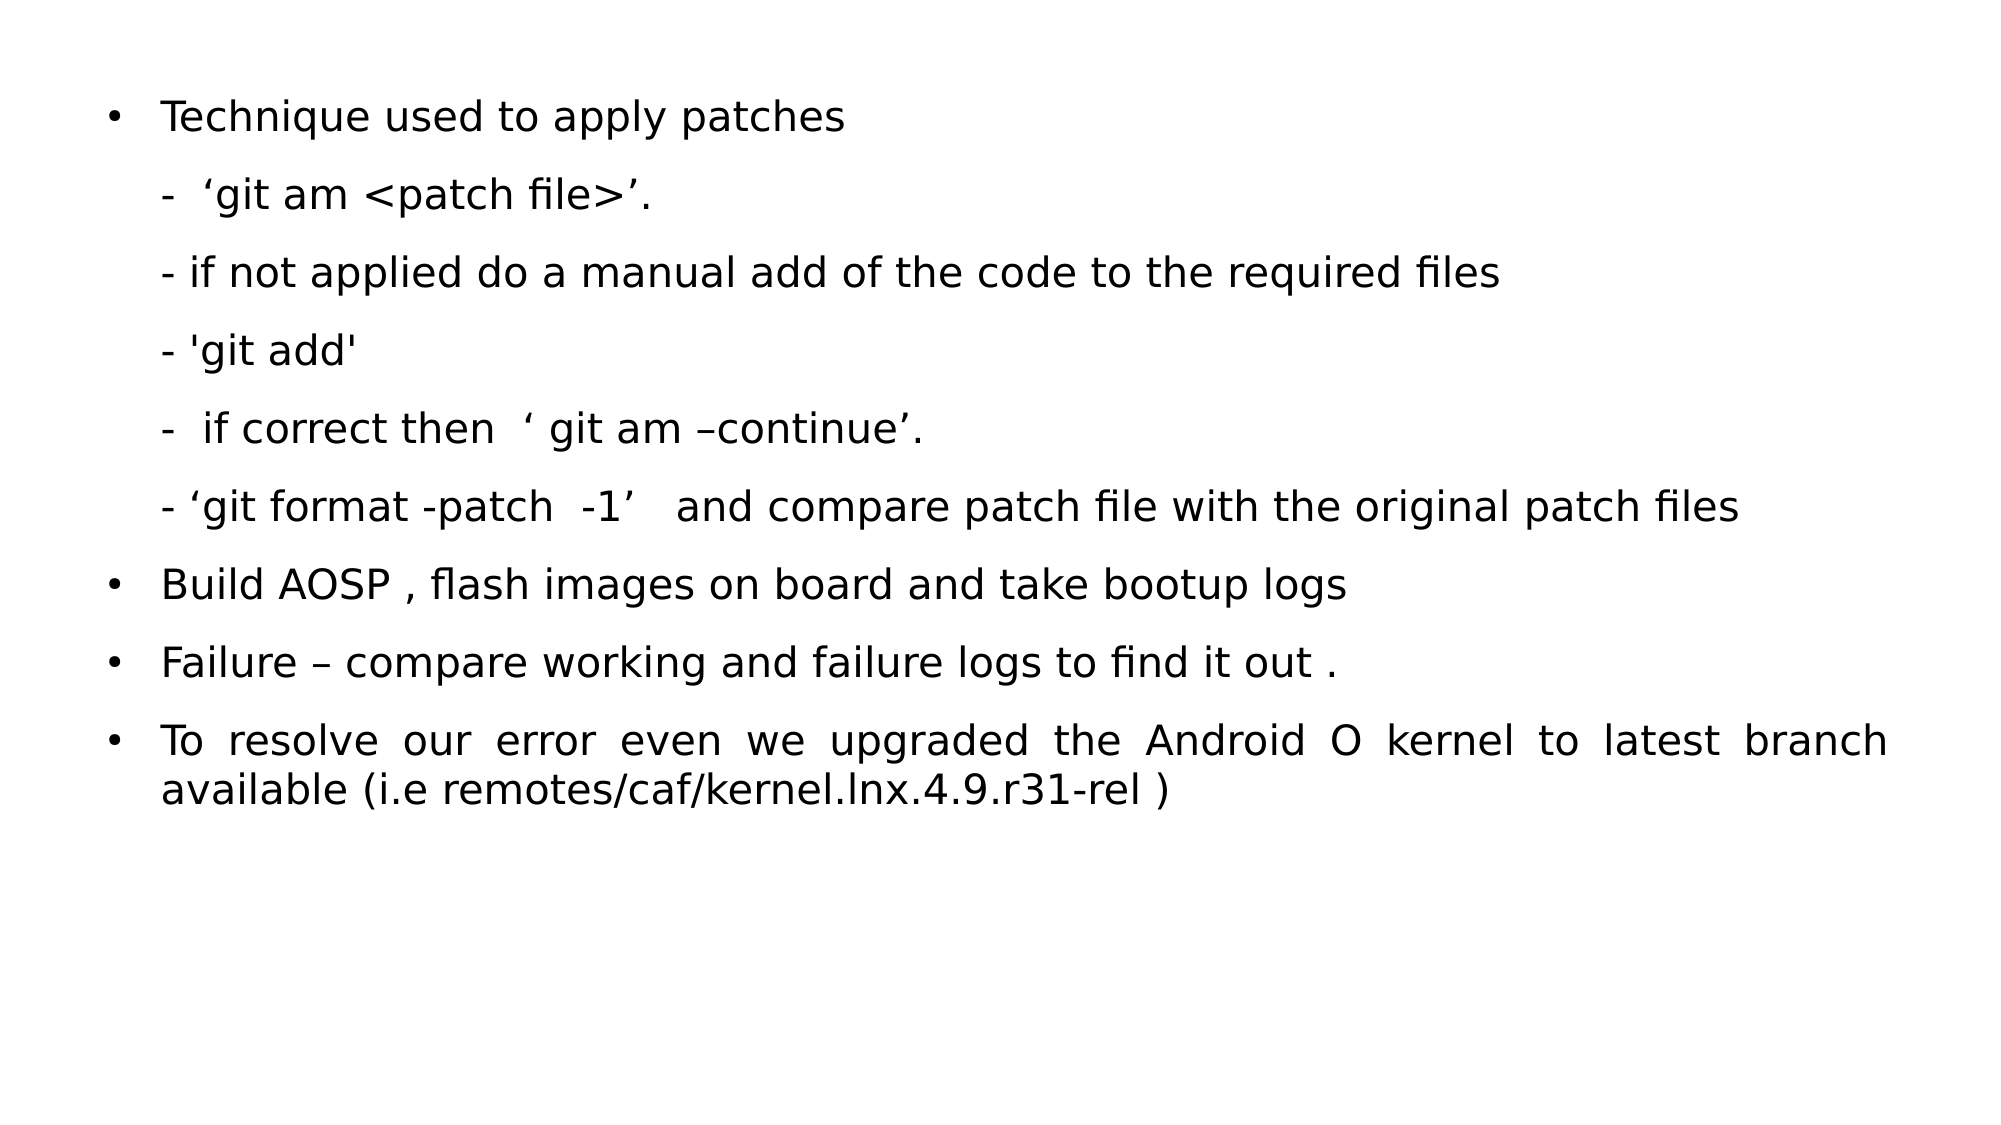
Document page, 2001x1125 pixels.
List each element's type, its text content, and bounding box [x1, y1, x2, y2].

list Technique used to apply patches - ‘git am <patch file>’. - if not applied do a manual add of the code to the required files - 'git add' - if correct then ‘ git am –continue’. - ‘git format -patch -1’ and compare patch file with the original patch files Build AOSP , flash images on board and take bootup logs Failure – compare working and failure logs to find it out . To resolve our error even we upgraded the Android O kernel to latest branch available (i.e remotes/caf/kernel.lnx.4.9.r31-rel ) [89, 93, 1890, 916]
title [99, 44, 1900, 233]
